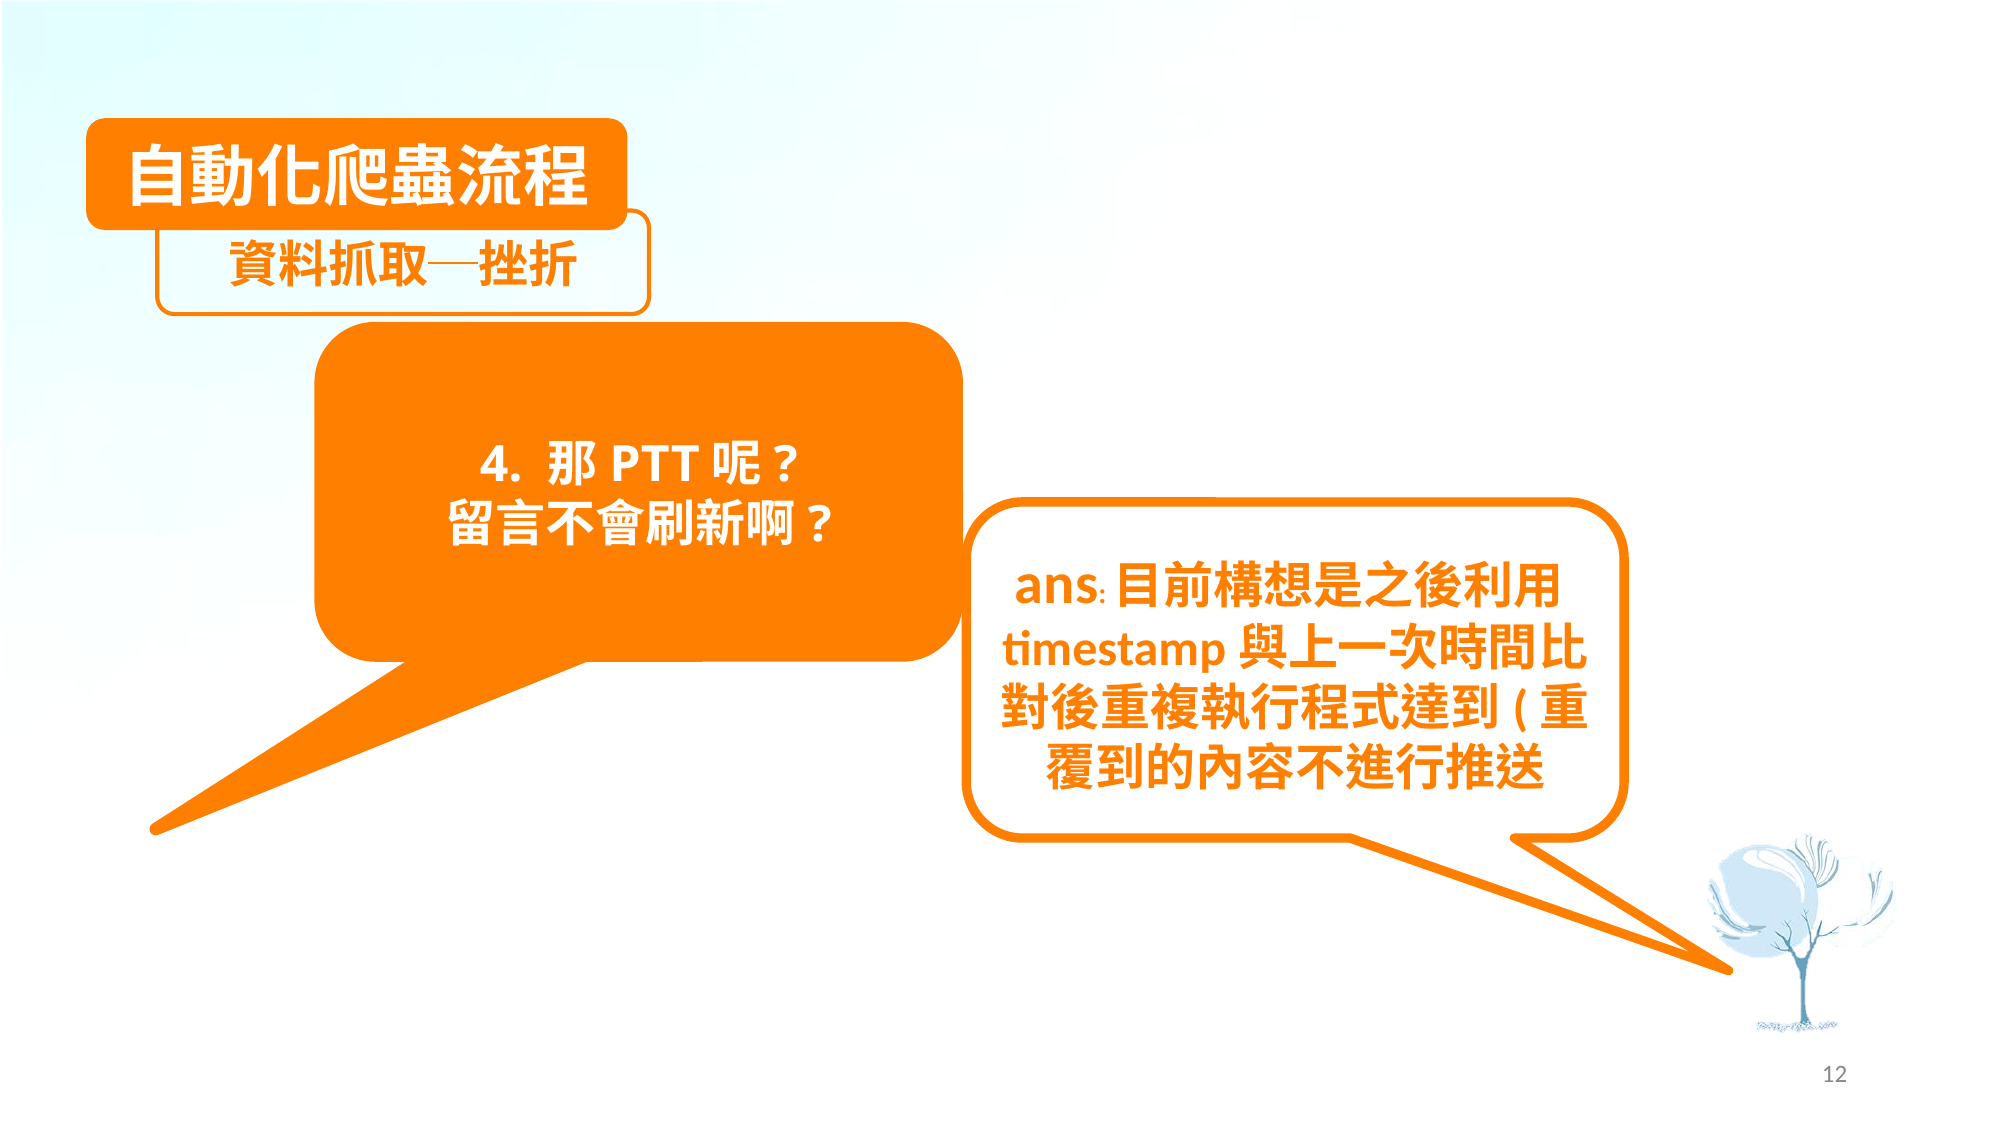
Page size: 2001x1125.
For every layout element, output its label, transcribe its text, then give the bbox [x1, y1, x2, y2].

text_box 資料抓取─挫折 [157, 210, 650, 315]
text_box 自動化爬蟲流程 [86, 118, 628, 231]
text_box 4. 那PTT呢? 留言不會刷新啊? [155, 328, 957, 830]
slide_number <編號> [1412, 1042, 1863, 1103]
text_box ans:目前構想是之後利用timestamp與上一次時間比對後重複執行程式達到(重覆到的內容不進行推送 [966, 501, 1696, 960]
picture [0, 0, 1953, 1063]
